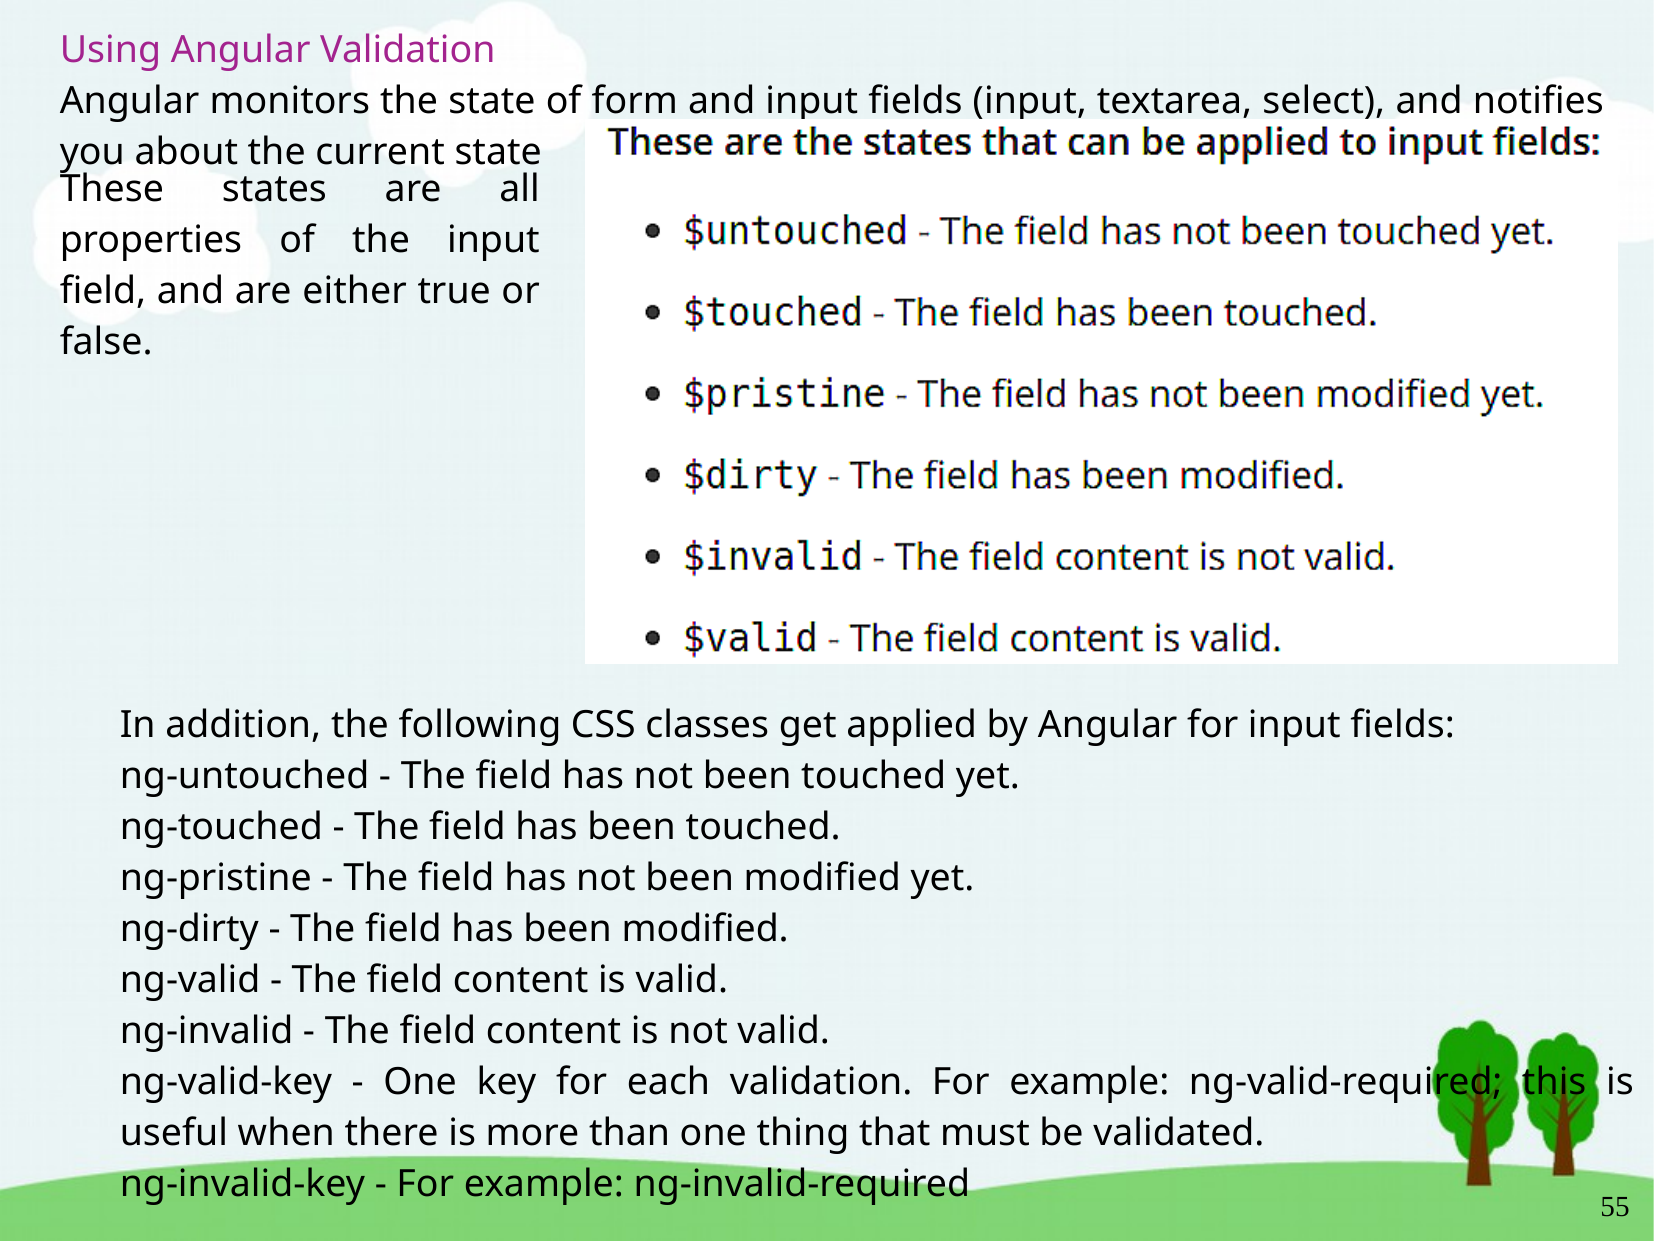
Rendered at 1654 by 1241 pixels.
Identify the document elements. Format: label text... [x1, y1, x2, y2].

picture [0, 0, 1654, 1241]
text_box Using Angular Validation Angular monitors the state of form and input fields (input, textarea, select), and notifies you about the current state [45, 15, 1621, 154]
text_box These states are all properties of the input field, and are either true or false. [45, 153, 556, 375]
text_box In addition, the following CSS classes get applied by Angular for input fields: ng-untouched - The field has not been touched yet. ng-touched - The field has been touched. ng-pristine - The field has not been modified yet. ng-dirty - The field has been modified. ng-valid - The field content is valid. ng-invalid - The field content is not valid. ng-valid-key - One key for each validation. For example: ng-valid-required; this is useful when there is more than one thing that must be validated. ng-invalid-key - For example: ng-invalid-required [105, 690, 1651, 1118]
